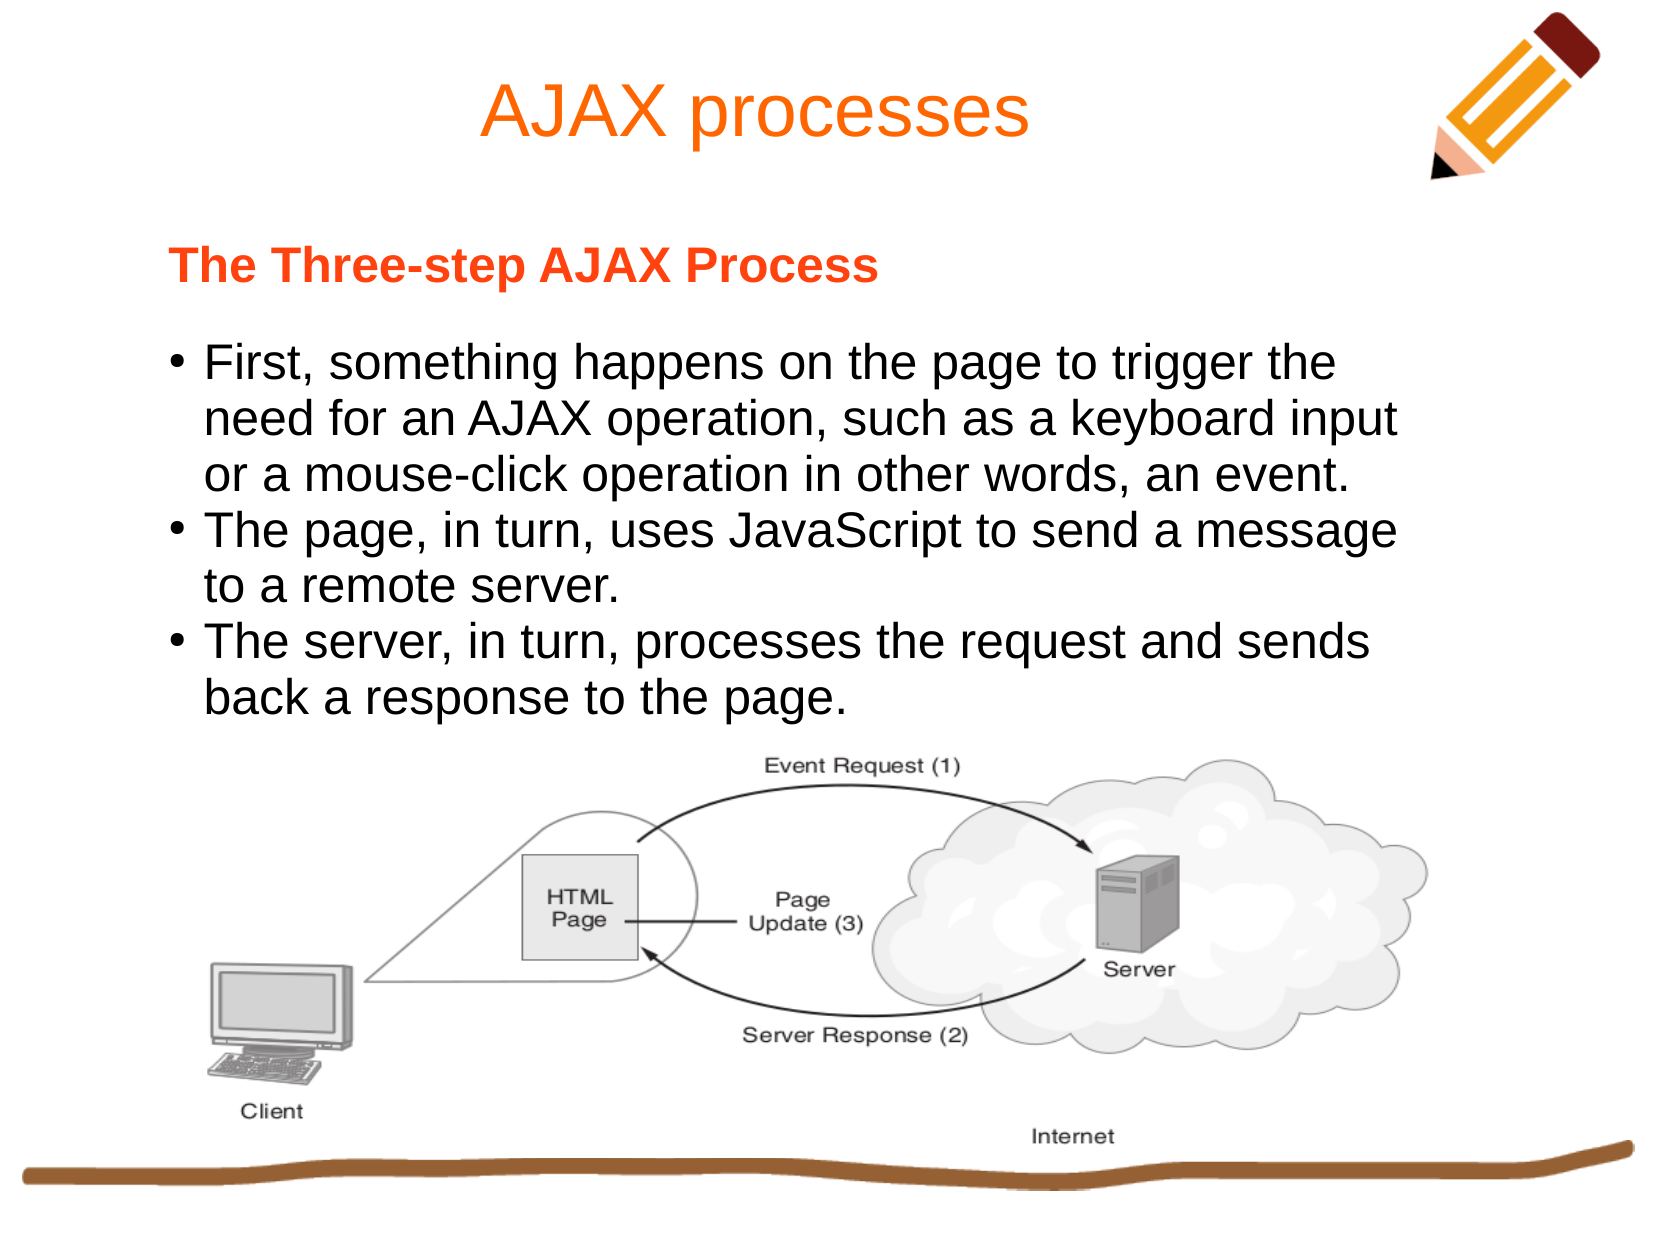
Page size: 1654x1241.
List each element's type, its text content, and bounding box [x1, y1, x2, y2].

picture [22, 732, 1635, 1191]
title AJAX processes [82, 49, 1430, 172]
text_box The Three-step AJAX Process First, something happens on the page to trigger the need for an AJAX operation, such as a keyboard input or a mouse-click operation in other words, an event. The page, in turn, uses JavaScript to send a message to a remote server. The server, in turn, processes the request and sends back a response to the page. [153, 229, 1430, 732]
picture [1430, 12, 1601, 181]
